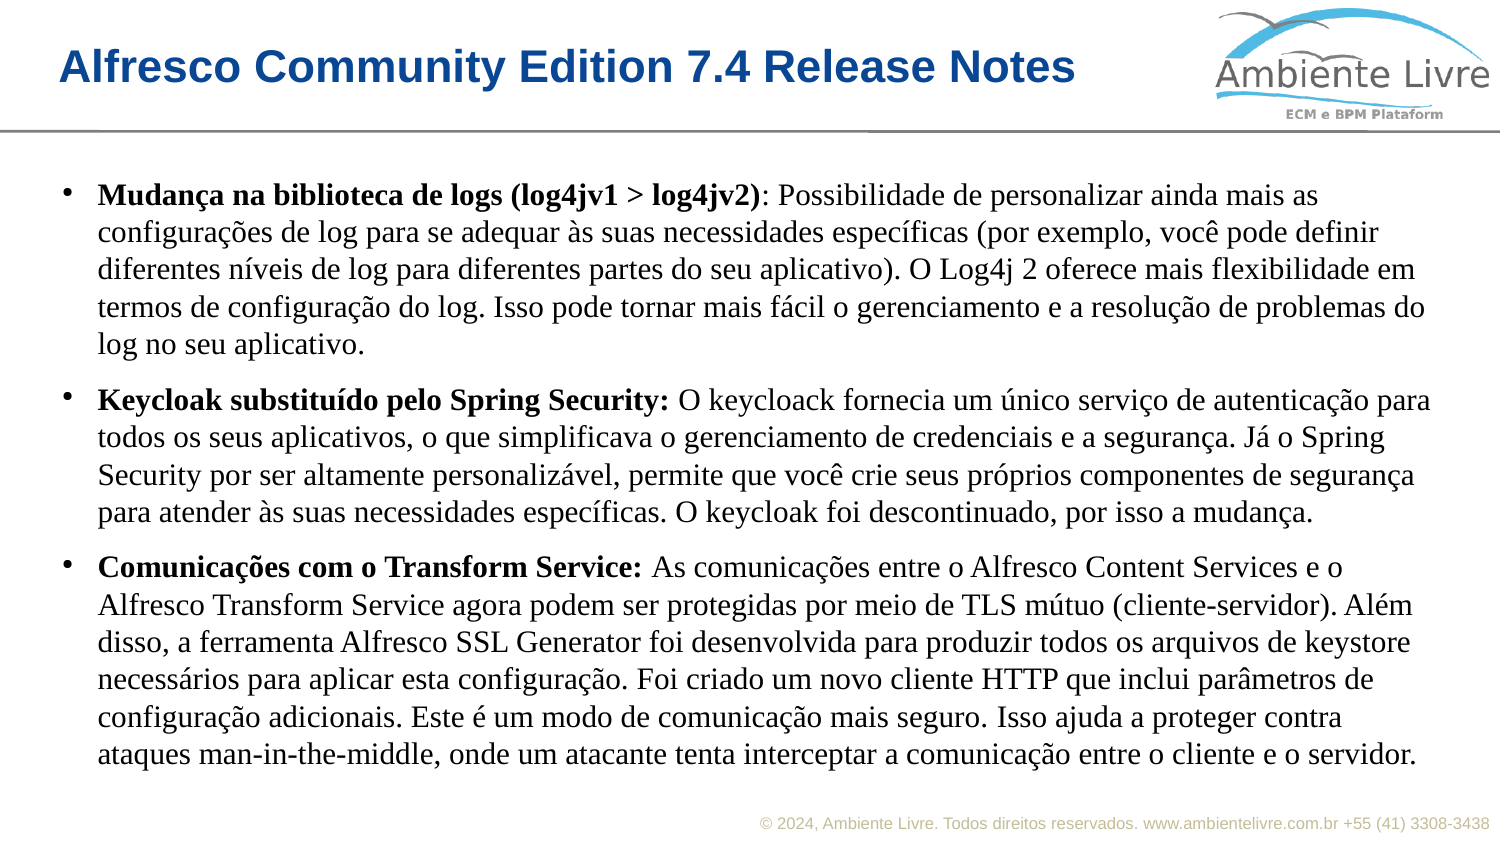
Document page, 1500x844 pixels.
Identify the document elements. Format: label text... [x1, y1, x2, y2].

text_box Mudança na biblioteca de logs (log4jv1 > log4jv2): Possibilidade de personalizar ainda mais as configurações de log para se adequar às suas necessidades específicas (por exemplo, você pode definir diferentes níveis de log para diferentes partes do seu aplicativo). O Log4j 2 oferece mais flexibilidade em termos de configuração do log. Isso pode tornar mais fácil o gerenciamento e a resolução de problemas do log no seu aplicativo. Keycloak substituído pelo Spring Security: O keycloack fornecia um único serviço de autenticação para todos os seus aplicativos, o que simplificava o gerenciamento de credenciais e a segurança. Já o Spring Security por ser altamente personalizável, permite que você crie seus próprios componentes de segurança para atender às suas necessidades específicas. O keycloak foi descontinuado, por isso a mudança. Comunicações com o Transform Service: As comunicações entre o Alfresco Content Services e o Alfresco Transform Service agora podem ser protegidas por meio de TLS mútuo (cliente-servidor). Além disso, a ferramenta Alfresco SSL Generator foi desenvolvida para produzir todos os arquivos de keystore necessários para aplicar esta configuração. Foi criado um novo cliente HTTP que inclui parâmetros de configuração adicionais. Este é um modo de comunicação mais seguro. Isso ajuda a proteger contra ataques man-in-the-middle, onde um atacante tenta interceptar a comunicação entre o cliente e o servidor. [47, 166, 1453, 779]
title Alfresco Community Edition 7.4 Release Notes [43, 8, 1127, 129]
picture [1215, 8, 1489, 119]
